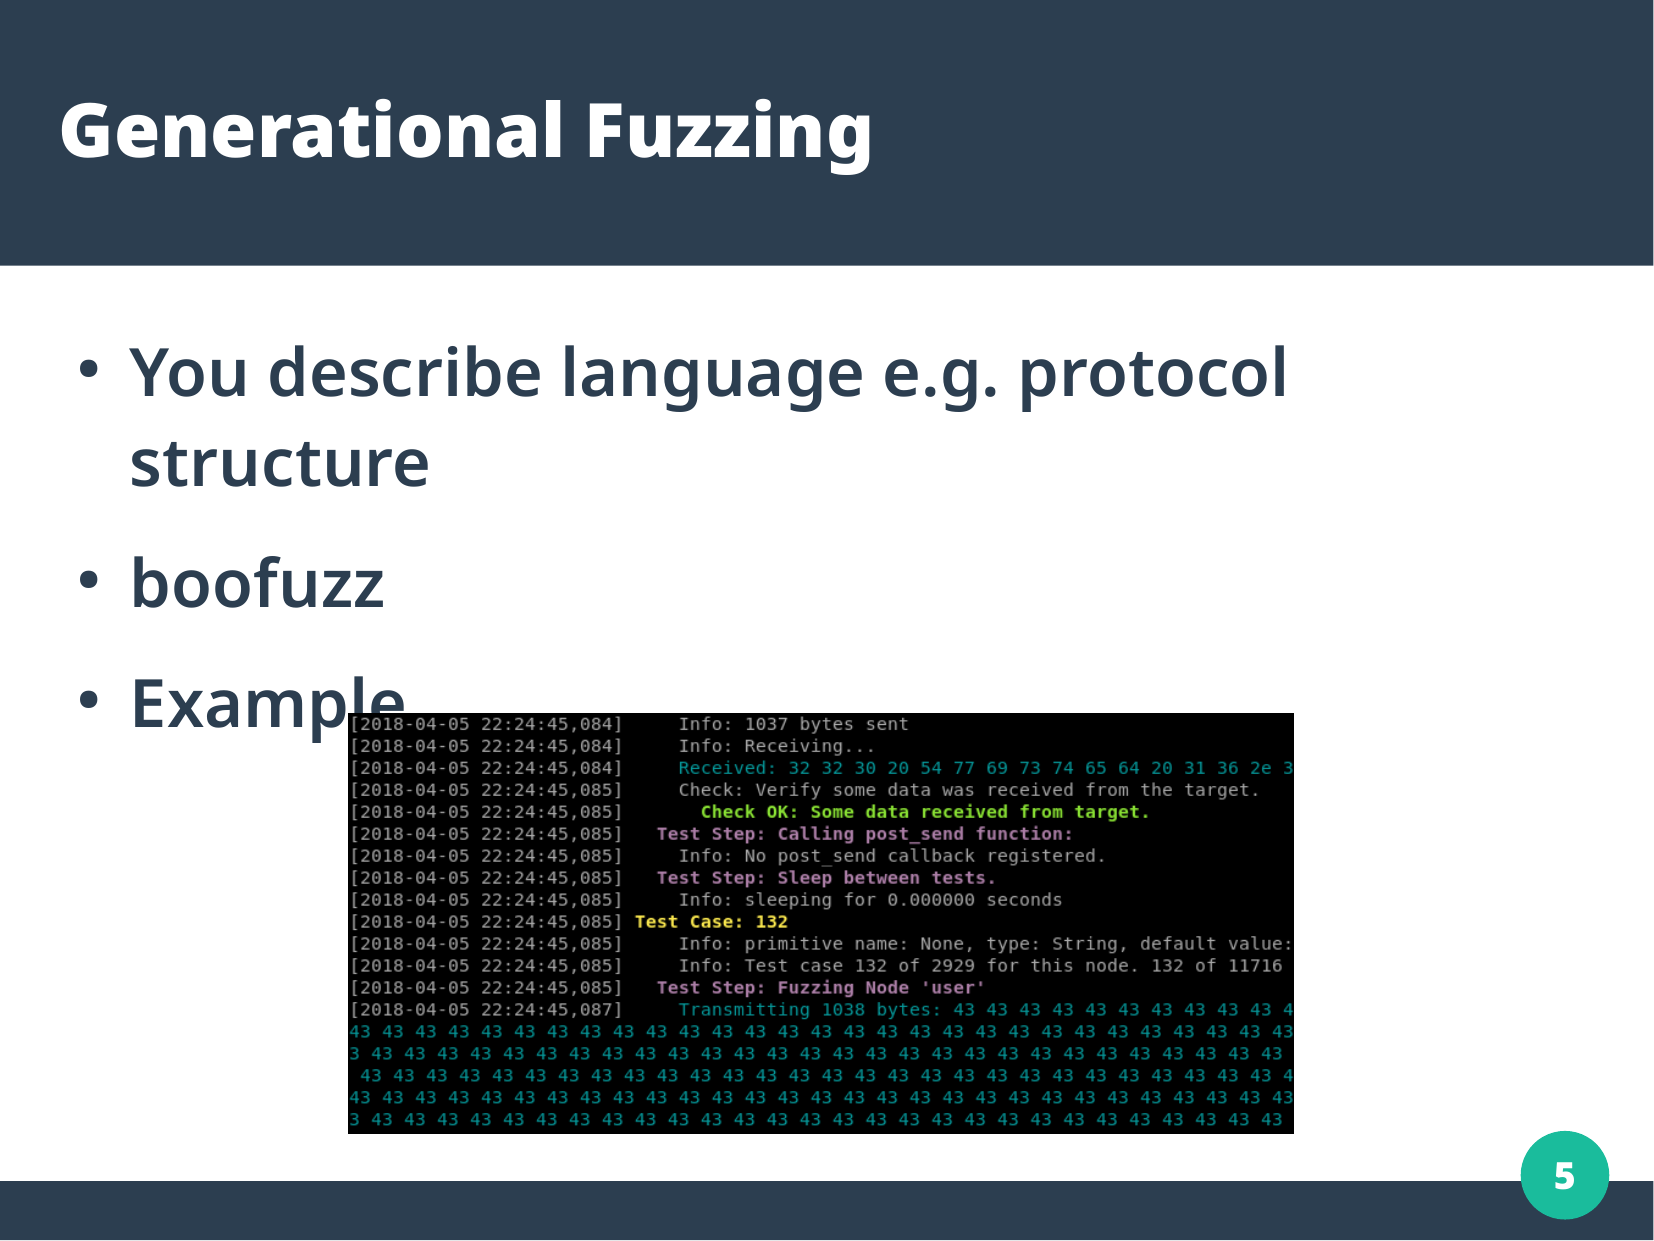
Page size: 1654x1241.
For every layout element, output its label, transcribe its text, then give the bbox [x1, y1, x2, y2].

list You describe language e.g. protocol structure boofuzz Example [59, 324, 1595, 1152]
picture [348, 713, 1294, 1134]
title Generational Fuzzing [59, 49, 1595, 207]
